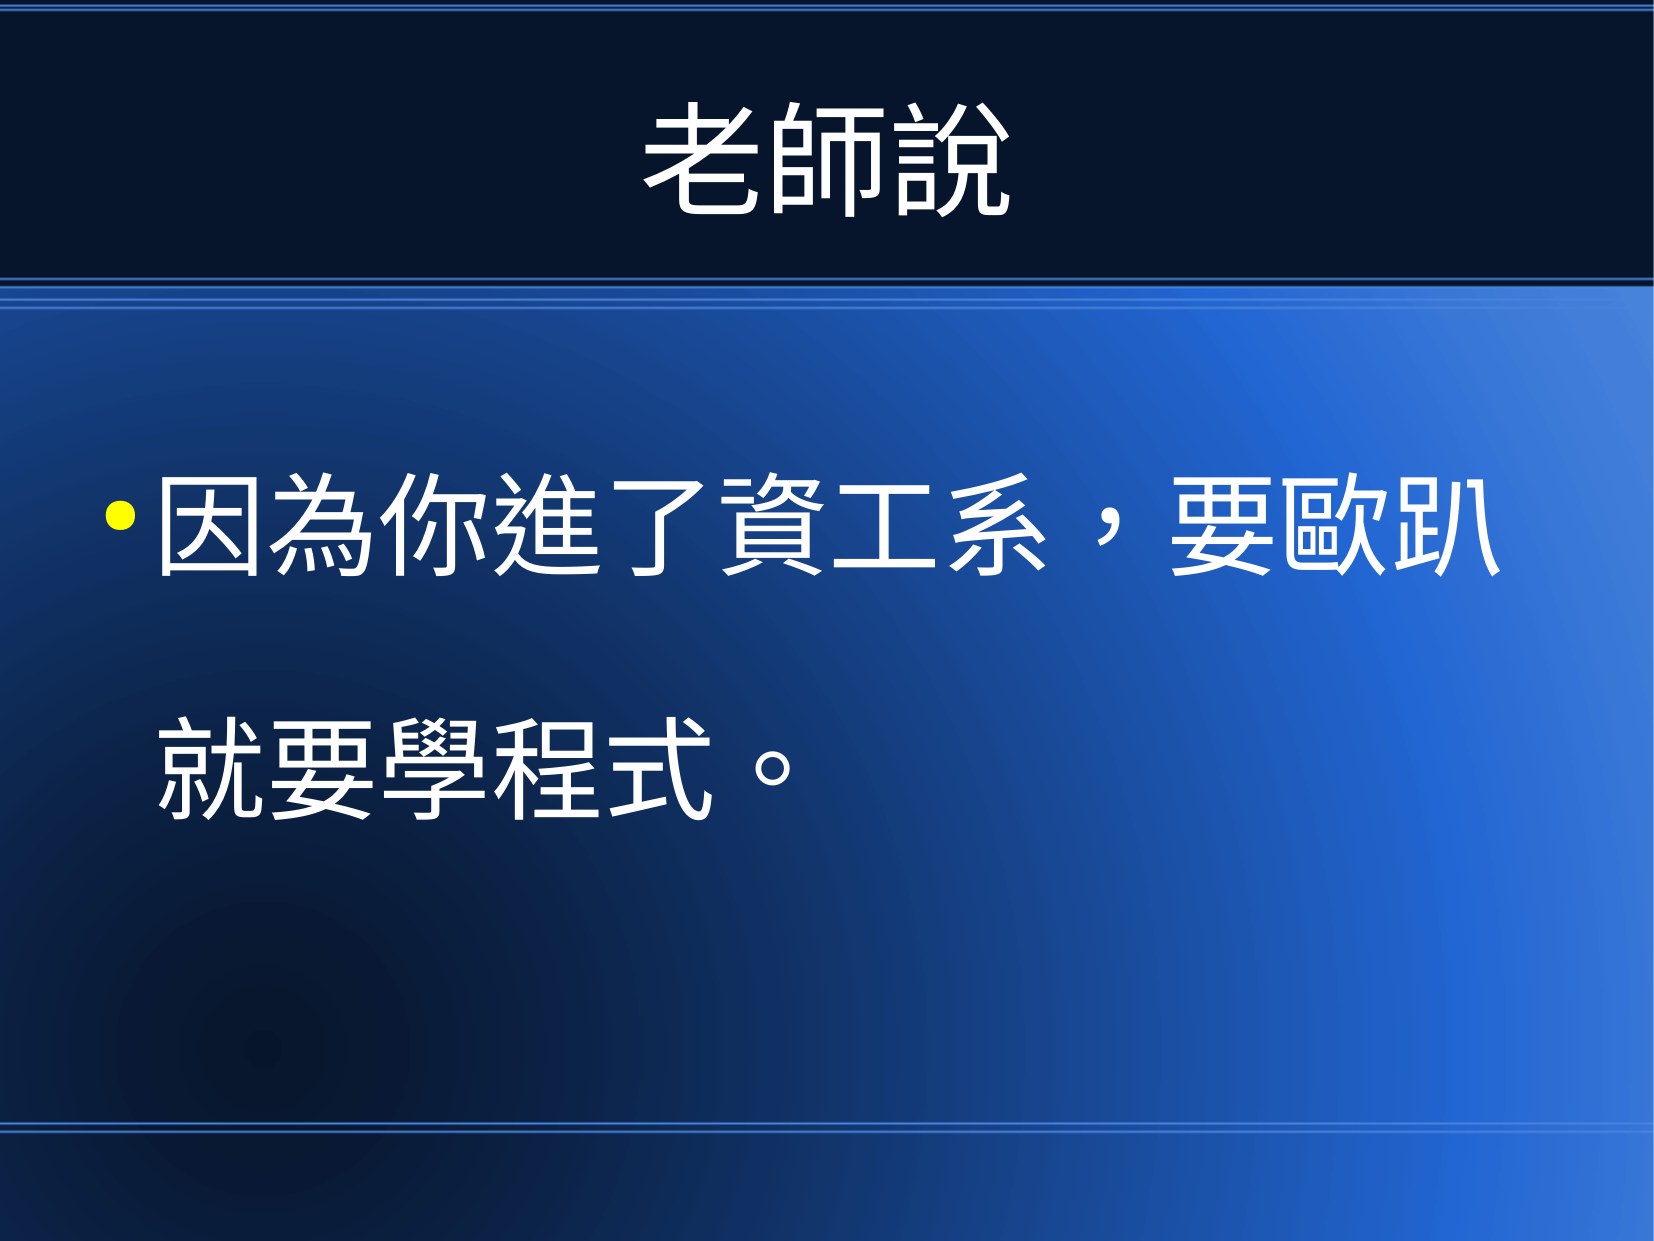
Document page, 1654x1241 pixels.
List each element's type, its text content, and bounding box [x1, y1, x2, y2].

picture [0, 0, 1654, 1241]
title 老師說 [82, 49, 1571, 257]
list 因為你進了資工系，要歐趴就要學程式。 [82, 355, 1571, 1241]
